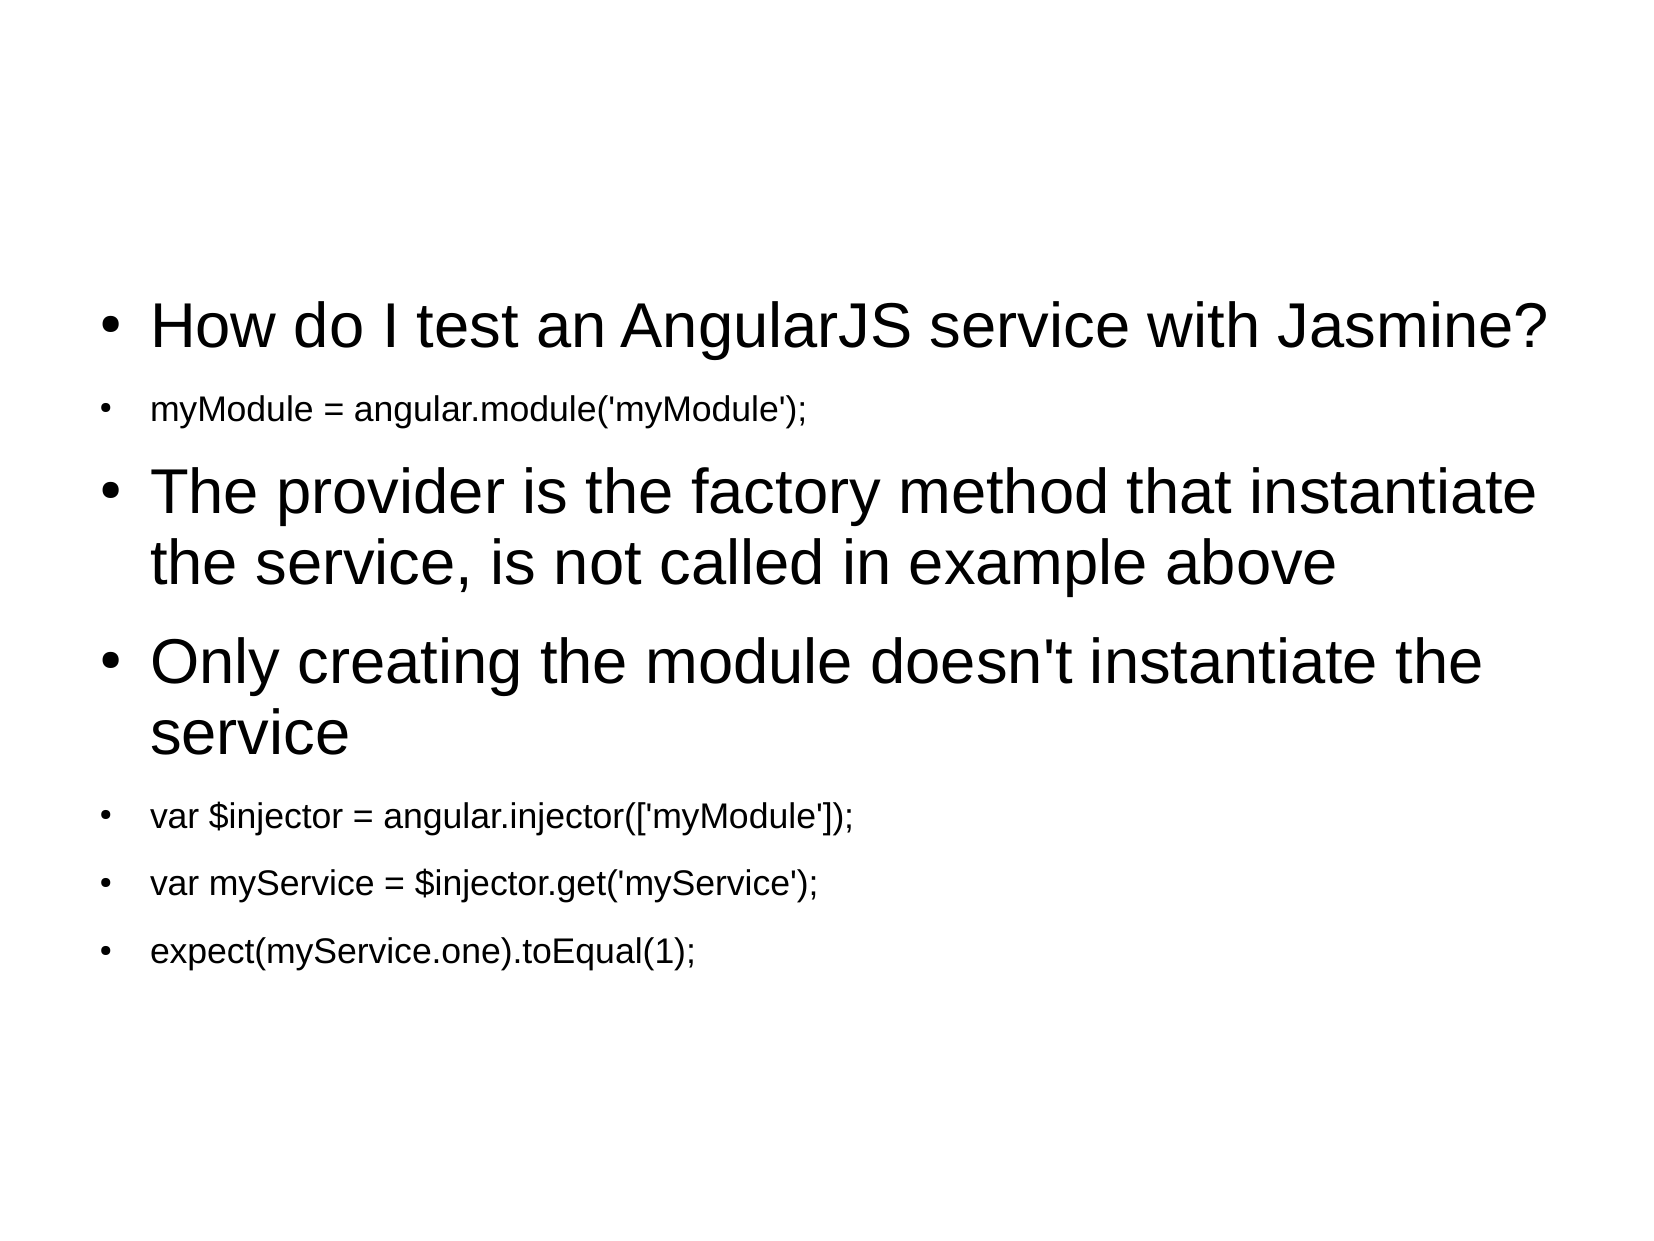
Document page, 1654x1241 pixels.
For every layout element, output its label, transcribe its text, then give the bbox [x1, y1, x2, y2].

list How do I test an AngularJS service with Jasmine? myModule = angular.module('myModule'); The provider is the factory method that instantiate the service, is not called in example above Only creating the module doesn't instantiate the service var $injector = angular.injector(['myModule']); var myService = $injector.get('myService'); expect(myService.one).toEqual(1); [82, 290, 1571, 1010]
